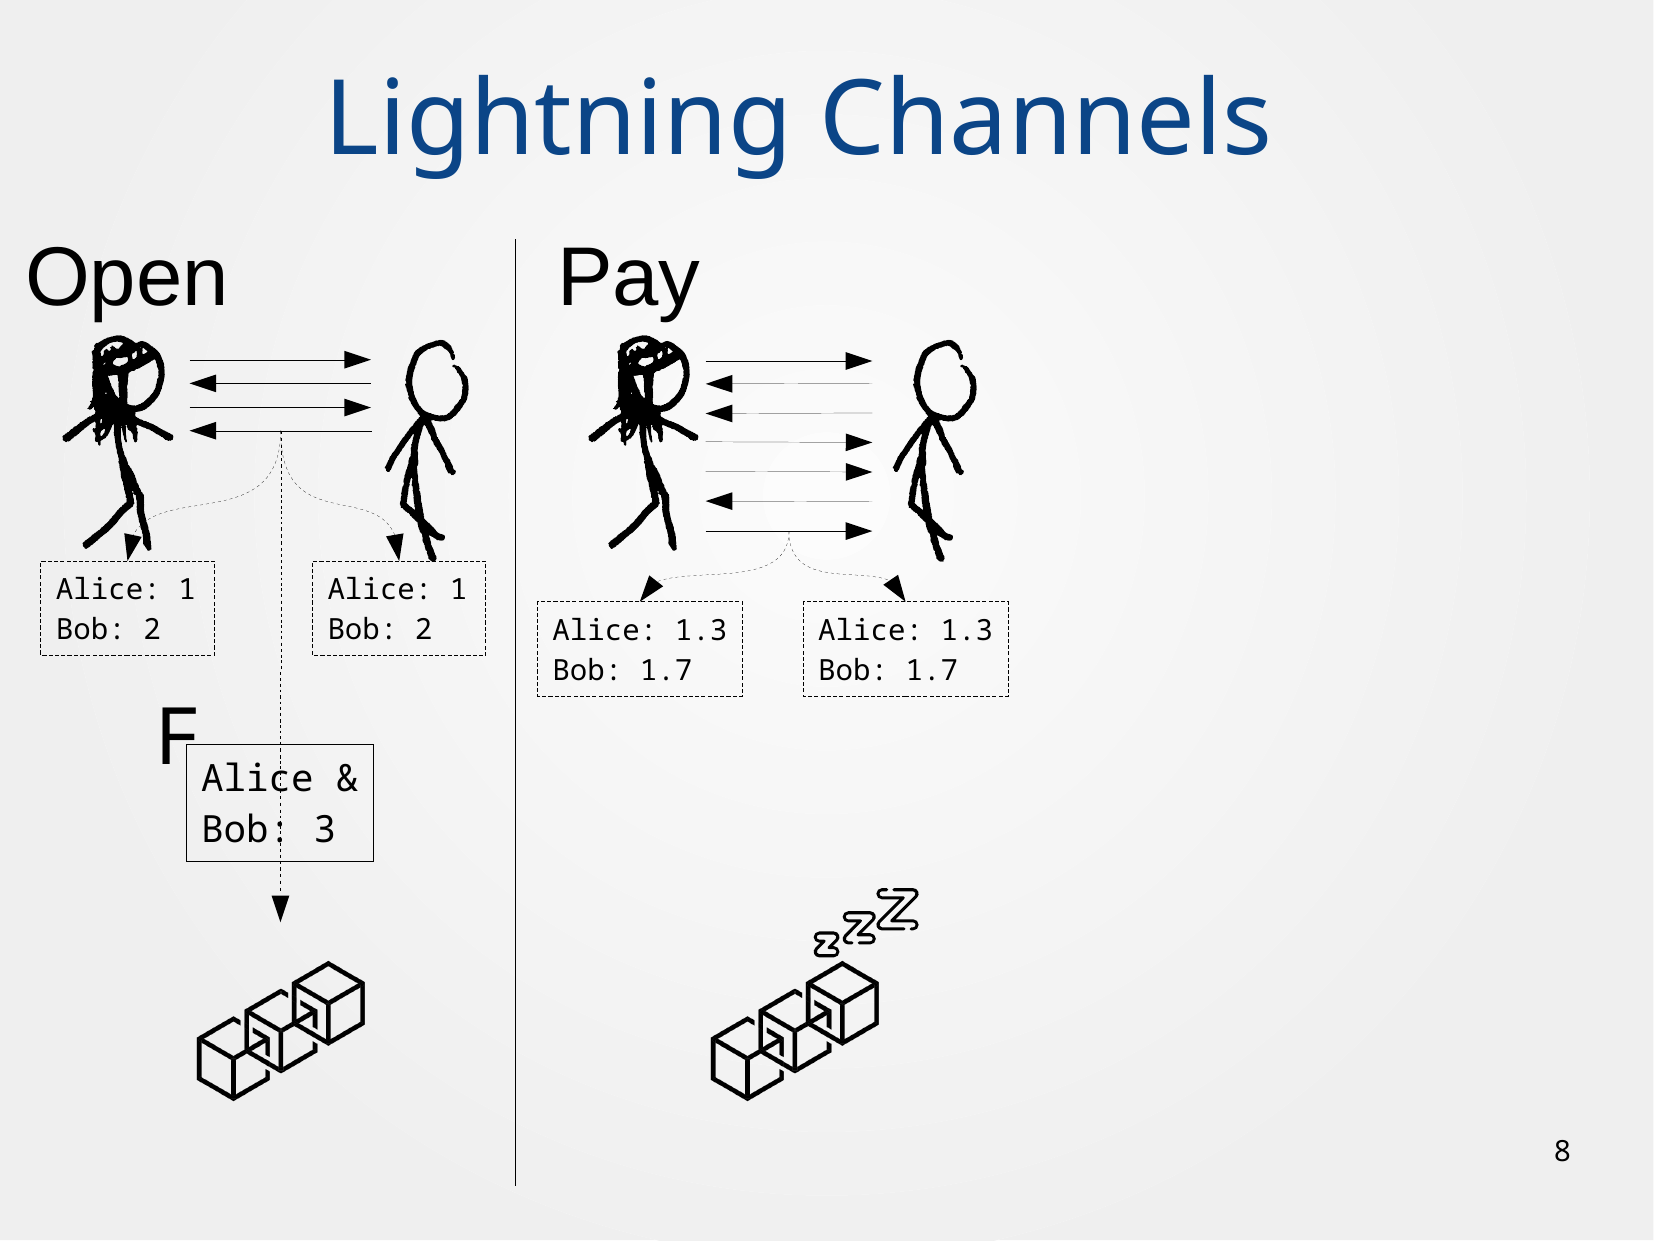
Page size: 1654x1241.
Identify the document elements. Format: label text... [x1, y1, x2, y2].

text_box Pay [542, 236, 980, 335]
text_box Open [10, 222, 246, 335]
picture [644, 870, 945, 1140]
picture [130, 922, 431, 1140]
text_box Alice & Bob: 3 [186, 744, 374, 862]
picture [382, 337, 471, 561]
picture [61, 335, 175, 551]
picture [587, 335, 700, 551]
text_box Alice: 1.3 Bob: 1.7 [537, 601, 743, 697]
text_box Alice: 1 Bob: 2 [312, 561, 486, 656]
title Lightning Channels [324, 0, 1329, 236]
text_box Alice: 1 Bob: 2 [40, 561, 215, 656]
picture [890, 337, 979, 564]
text_box F [140, 672, 189, 795]
text_box Alice: 1.3 Bob: 1.7 [803, 601, 1009, 697]
